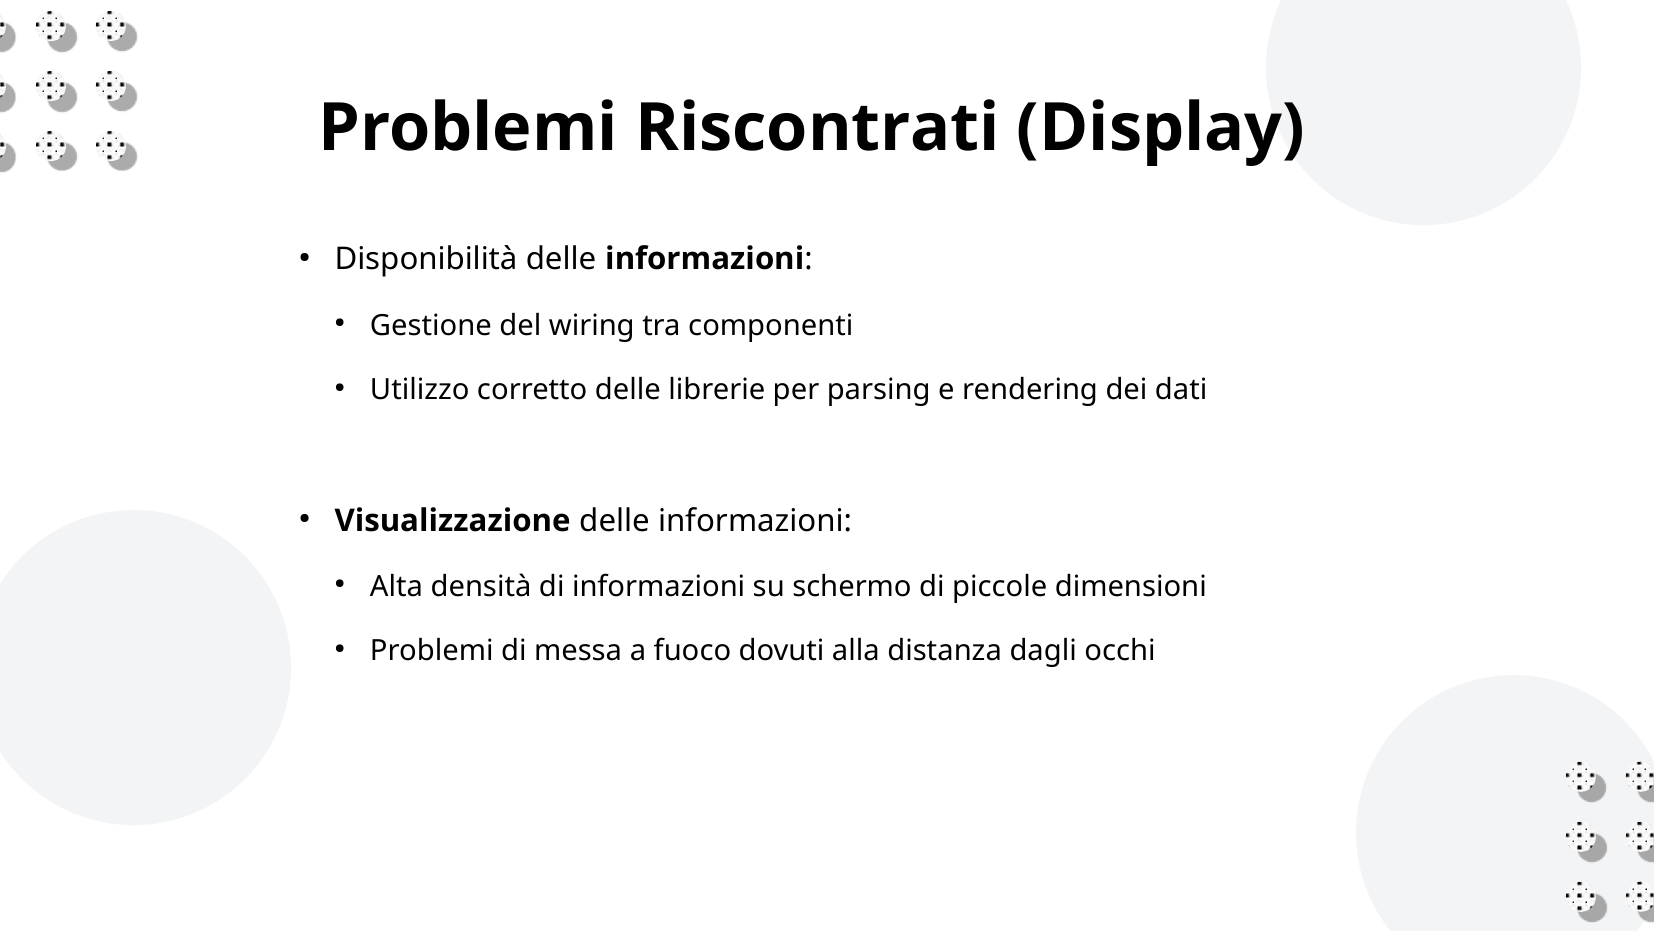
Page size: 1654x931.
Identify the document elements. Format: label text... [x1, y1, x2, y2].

picture [0, 14, 6, 39]
picture [95, 10, 126, 41]
picture [1565, 881, 1596, 912]
picture [0, 74, 6, 99]
picture [1625, 881, 1654, 912]
picture [35, 130, 67, 162]
picture [1625, 761, 1654, 792]
picture [1565, 821, 1596, 852]
picture [35, 11, 66, 42]
title Problemi Riscontrati (Display) [76, 47, 1565, 203]
text_box Disponibilità delle informazioni: Gestione del wiring tra componenti Utilizzo corretto delle librerie per parsing e rendering dei dati Visualizzazione delle informazioni: Alta densità di informazioni su schermo di piccole dimensioni Problemi di messa a fuoco dovuti alla distanza dagli occhi [284, 228, 1226, 677]
picture [0, 133, 7, 159]
picture [1625, 821, 1654, 852]
picture [1565, 761, 1596, 792]
picture [35, 70, 66, 102]
